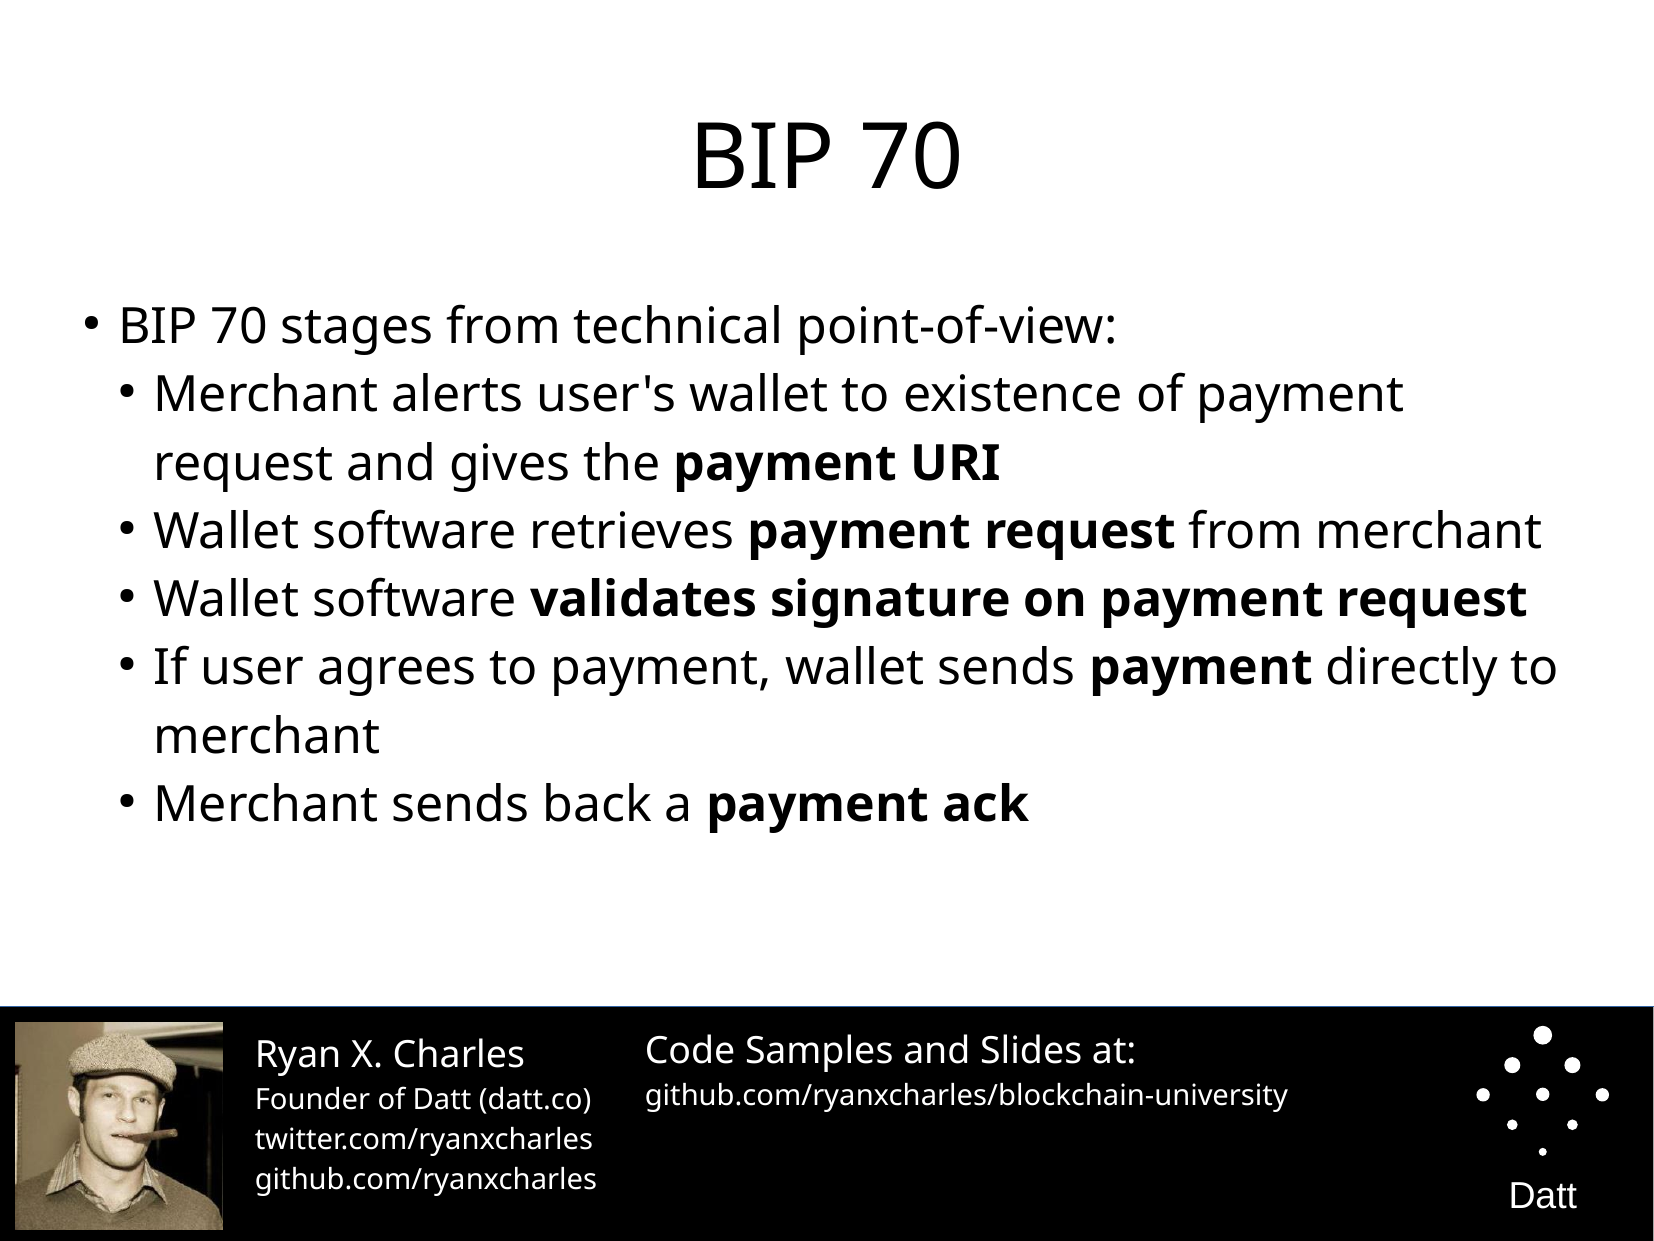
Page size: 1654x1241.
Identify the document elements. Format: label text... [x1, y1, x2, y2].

text_box Datt [1452, 1167, 1633, 1241]
text_box [0, 1006, 1654, 1241]
picture [15, 1022, 223, 1231]
title BIP 70 [82, 49, 1571, 257]
text_box Ryan X. Charles Founder of Datt (datt.co) twitter.com/ryanxcharles github.com/ryanxcharles [240, 1020, 976, 1241]
subtitle BIP 70 stages from technical point-of-view: Merchant alerts user's wallet to existence of payment request and gives the payment URI Wallet software retrieves payment request from merchant Wallet software validates signature on payment request If user agrees to payment, wallet sends payment directly to merchant Merchant sends back a payment ack [82, 290, 1571, 1010]
picture [1475, 1023, 1611, 1159]
text_box Code Samples and Slides at: github.com/ryanxcharles/blockchain-university [630, 1015, 1403, 1156]
